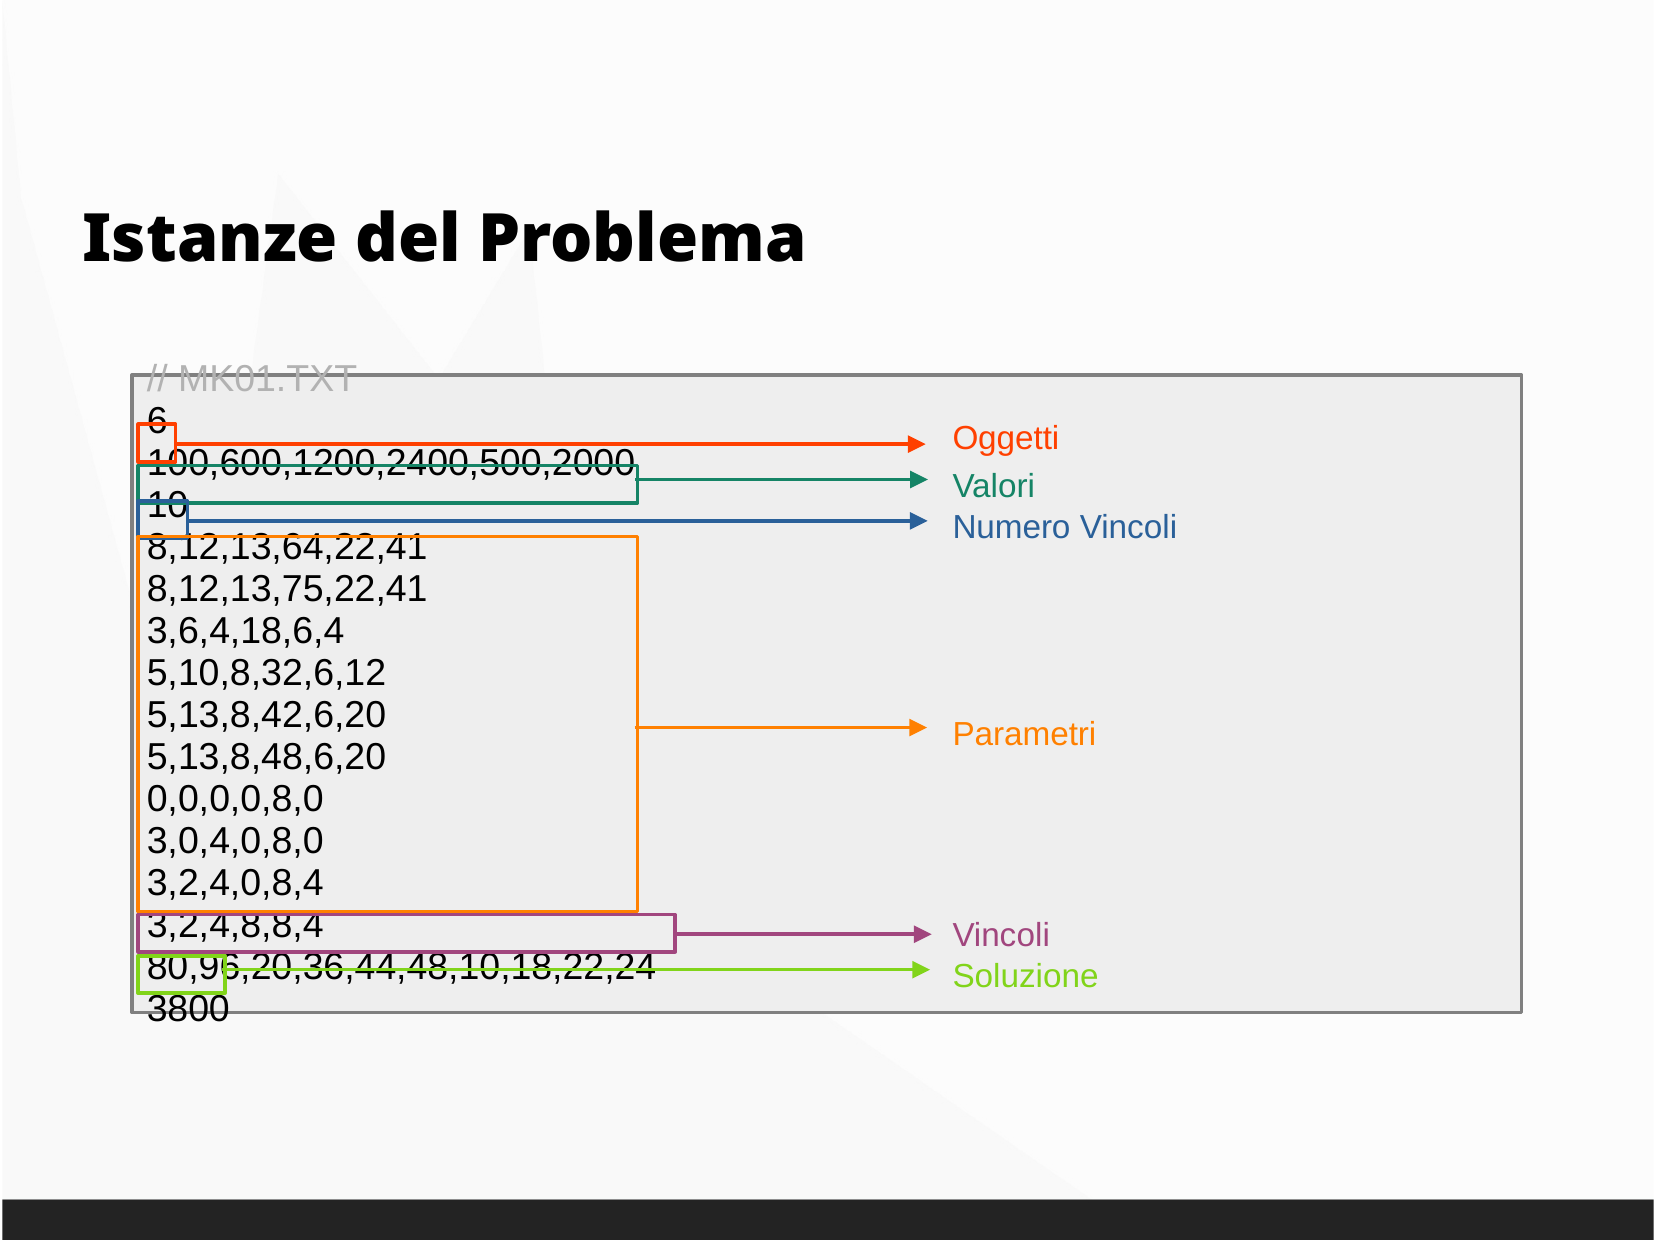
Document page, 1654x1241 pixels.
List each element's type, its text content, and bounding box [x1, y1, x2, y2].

text_box Oggetti [937, 412, 1163, 459]
picture [2, 0, 1654, 1241]
text_box Parametri [937, 707, 1163, 756]
text_box Numero Vincoli [937, 501, 1201, 563]
text_box // MK01.TXT 6 100,600,1200,2400,500,2000 10 8,12,13,64,22,41 8,12,13,75,22,41 3,6,4,18,6,4 5,10,8,32,6,12 5,13,8,42,6,20 5,13,8,48,6,20 0,0,0,0,8,0 3,0,4,0,8,0 3,2,4,0,8,4 3,2,4,8,8,4 80,96,20,36,44,48,10,18,22,24 3800 [140, 916, 673, 950]
title Istanze del Problema [82, 139, 1571, 332]
text_box Valori [937, 459, 1163, 501]
text_box // MK01.TXT 6 100,600,1200,2400,500,2000 10 8,12,13,64,22,41 8,12,13,75,22,41 3,6,4,18,6,4 5,10,8,32,6,12 5,13,8,42,6,20 5,13,8,48,6,20 0,0,0,0,8,0 3,0,4,0,8,0 3,2,4,0,8,4 3,2,4,8,8,4 80,96,20,36,44,48,10,18,22,24 3800 [140, 538, 636, 910]
text_box Vincoli [937, 908, 1163, 949]
text_box Soluzione [937, 949, 1163, 998]
text_box // MK01.TXT 6 100,600,1200,2400,500,2000 10 8,12,13,64,22,41 8,12,13,75,22,41 3,6,4,18,6,4 5,10,8,32,6,12 5,13,8,42,6,20 5,13,8,48,6,20 0,0,0,0,8,0 3,0,4,0,8,0 3,2,4,0,8,4 3,2,4,8,8,4 80,96,20,36,44,48,10,18,22,24 3800 [132, 374, 1522, 1013]
text_box // MK01.TXT 6 100,600,1200,2400,500,2000 10 8,12,13,64,22,41 8,12,13,75,22,41 3,6,4,18,6,4 5,10,8,32,6,12 5,13,8,42,6,20 5,13,8,48,6,20 0,0,0,0,8,0 3,0,4,0,8,0 3,2,4,0,8,4 3,2,4,8,8,4 80,96,20,36,44,48,10,18,22,24 3800 [140, 467, 636, 501]
